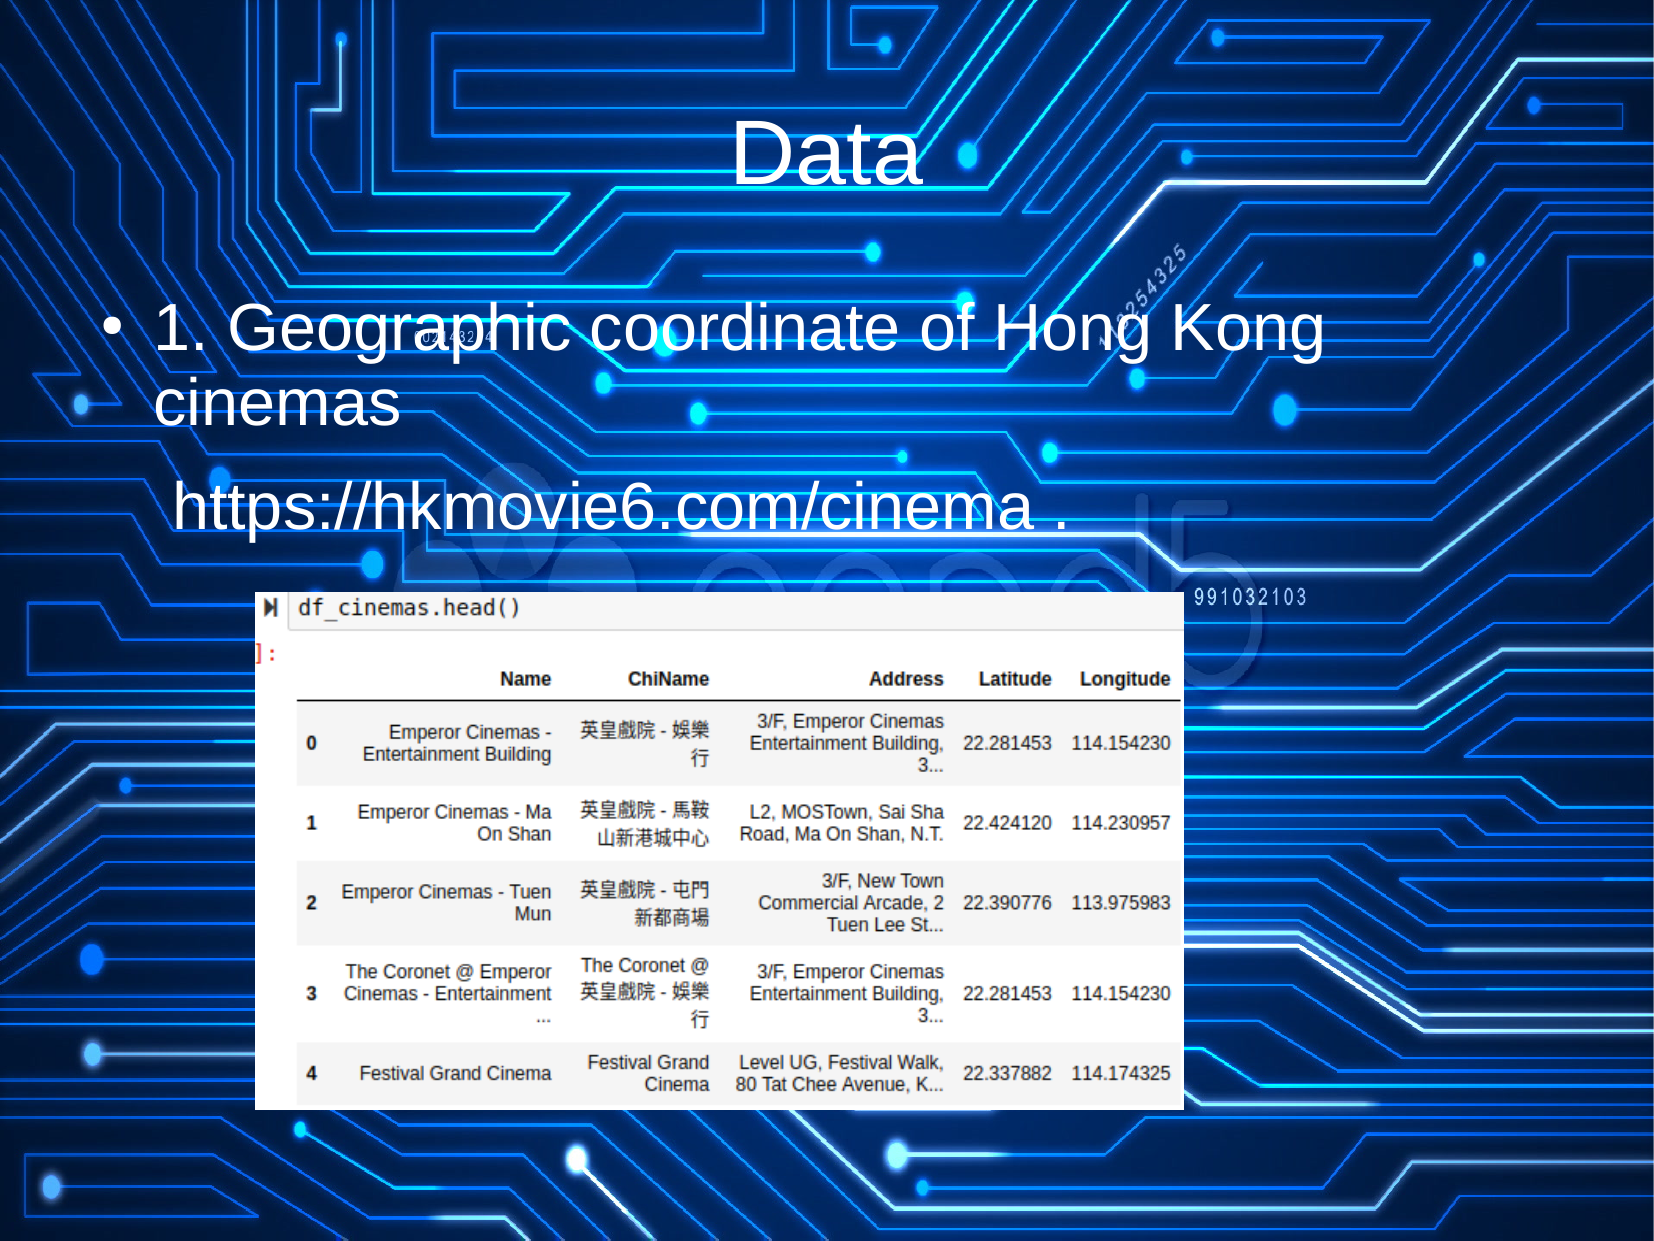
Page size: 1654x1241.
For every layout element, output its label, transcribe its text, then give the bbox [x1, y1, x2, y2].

picture [0, 0, 1654, 1241]
title Data [82, 49, 1571, 257]
list 1. Geographic coordinate of Hong Kong cinemas https://hkmovie6.com/cinema . [82, 290, 1571, 1010]
